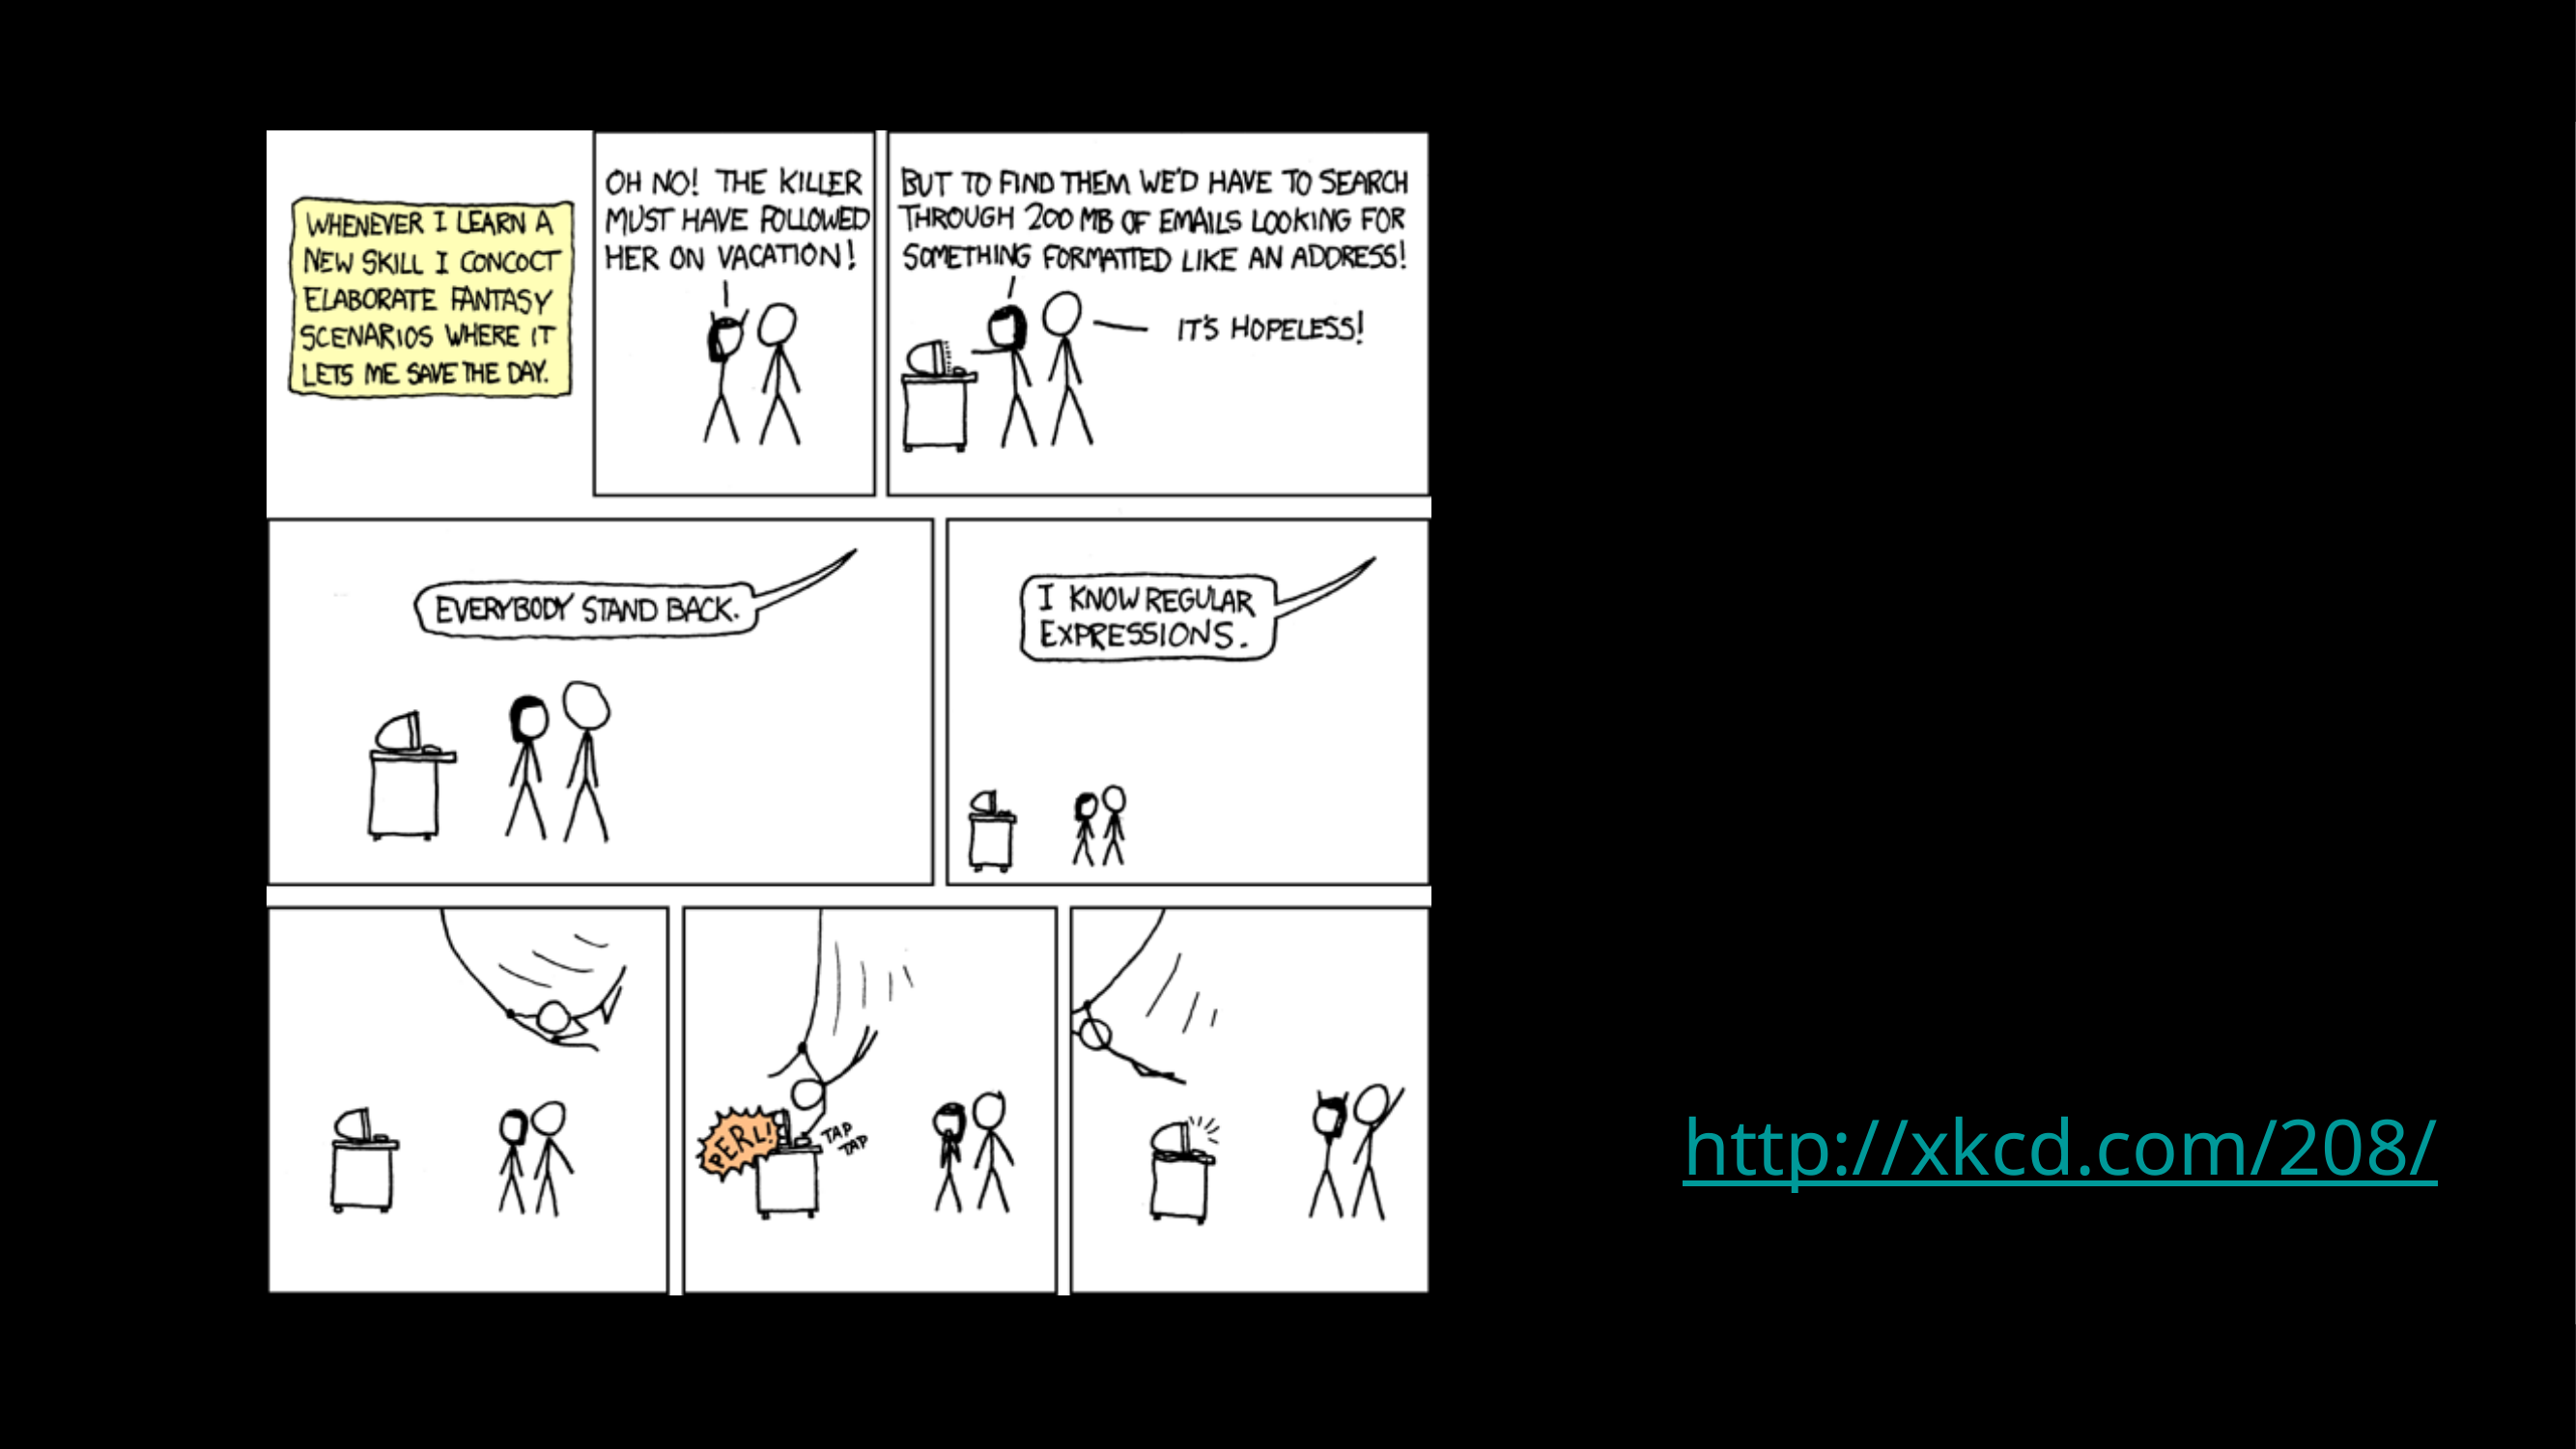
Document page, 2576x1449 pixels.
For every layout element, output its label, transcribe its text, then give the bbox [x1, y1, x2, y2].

text_box http://xkcd.com/208/ [1652, 1097, 2469, 1204]
picture [267, 130, 1431, 1295]
